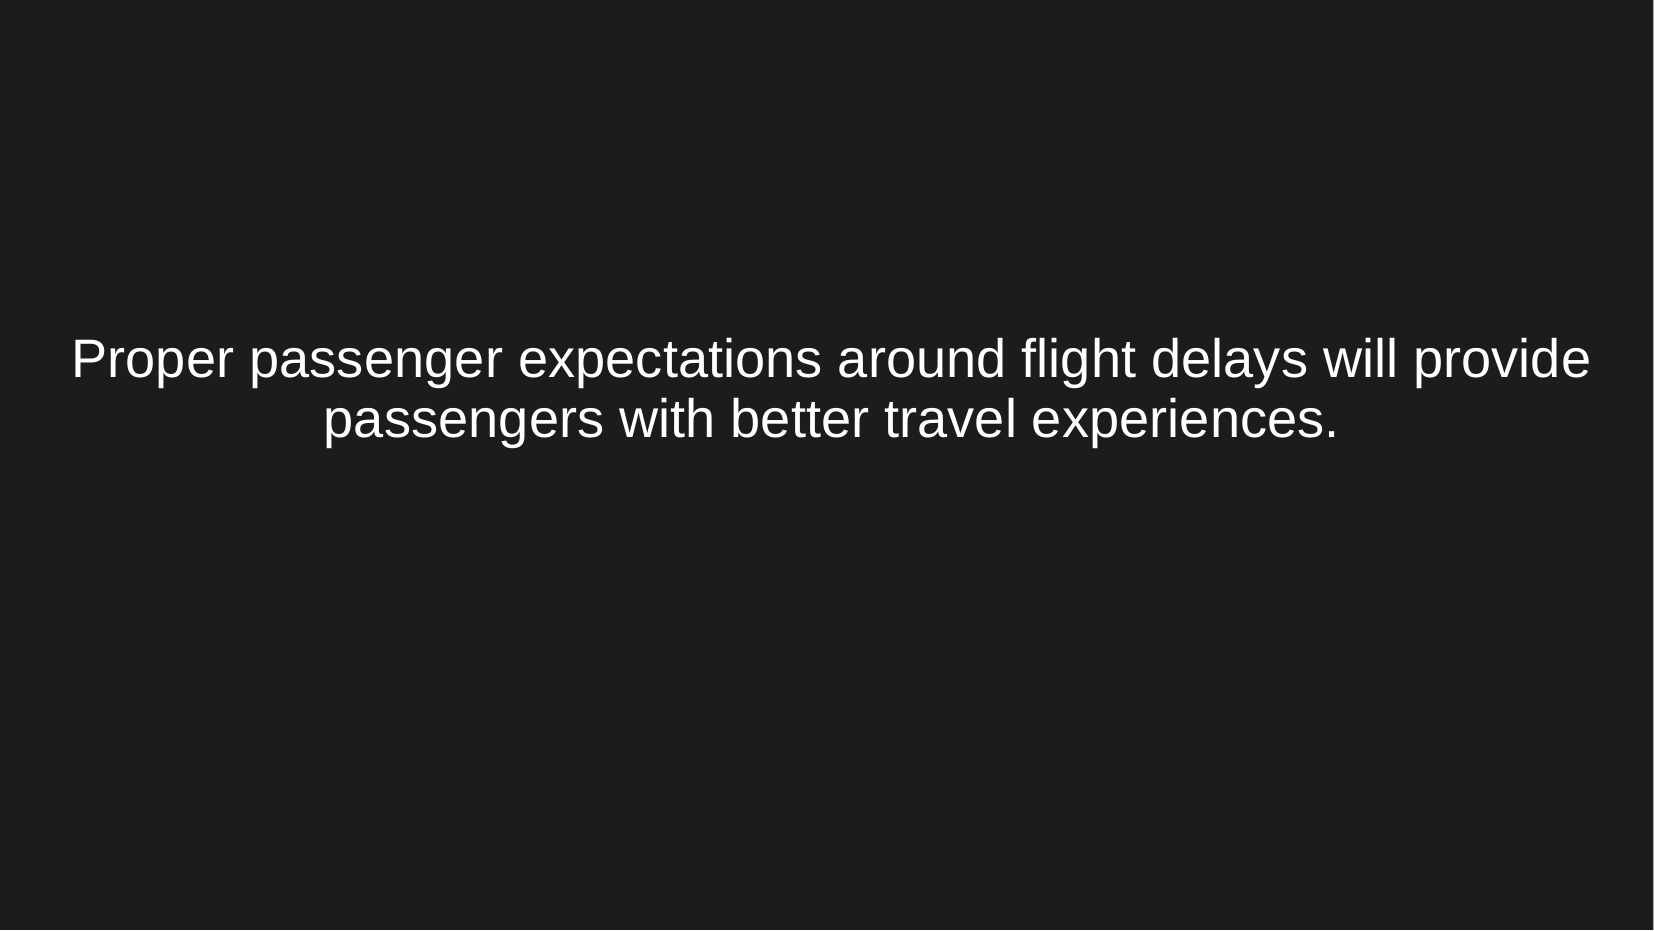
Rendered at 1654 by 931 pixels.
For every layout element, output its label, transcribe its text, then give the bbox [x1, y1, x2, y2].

text_box Proper passenger expectations around flight delays will provide passengers with better travel experiences. [30, 320, 1636, 504]
